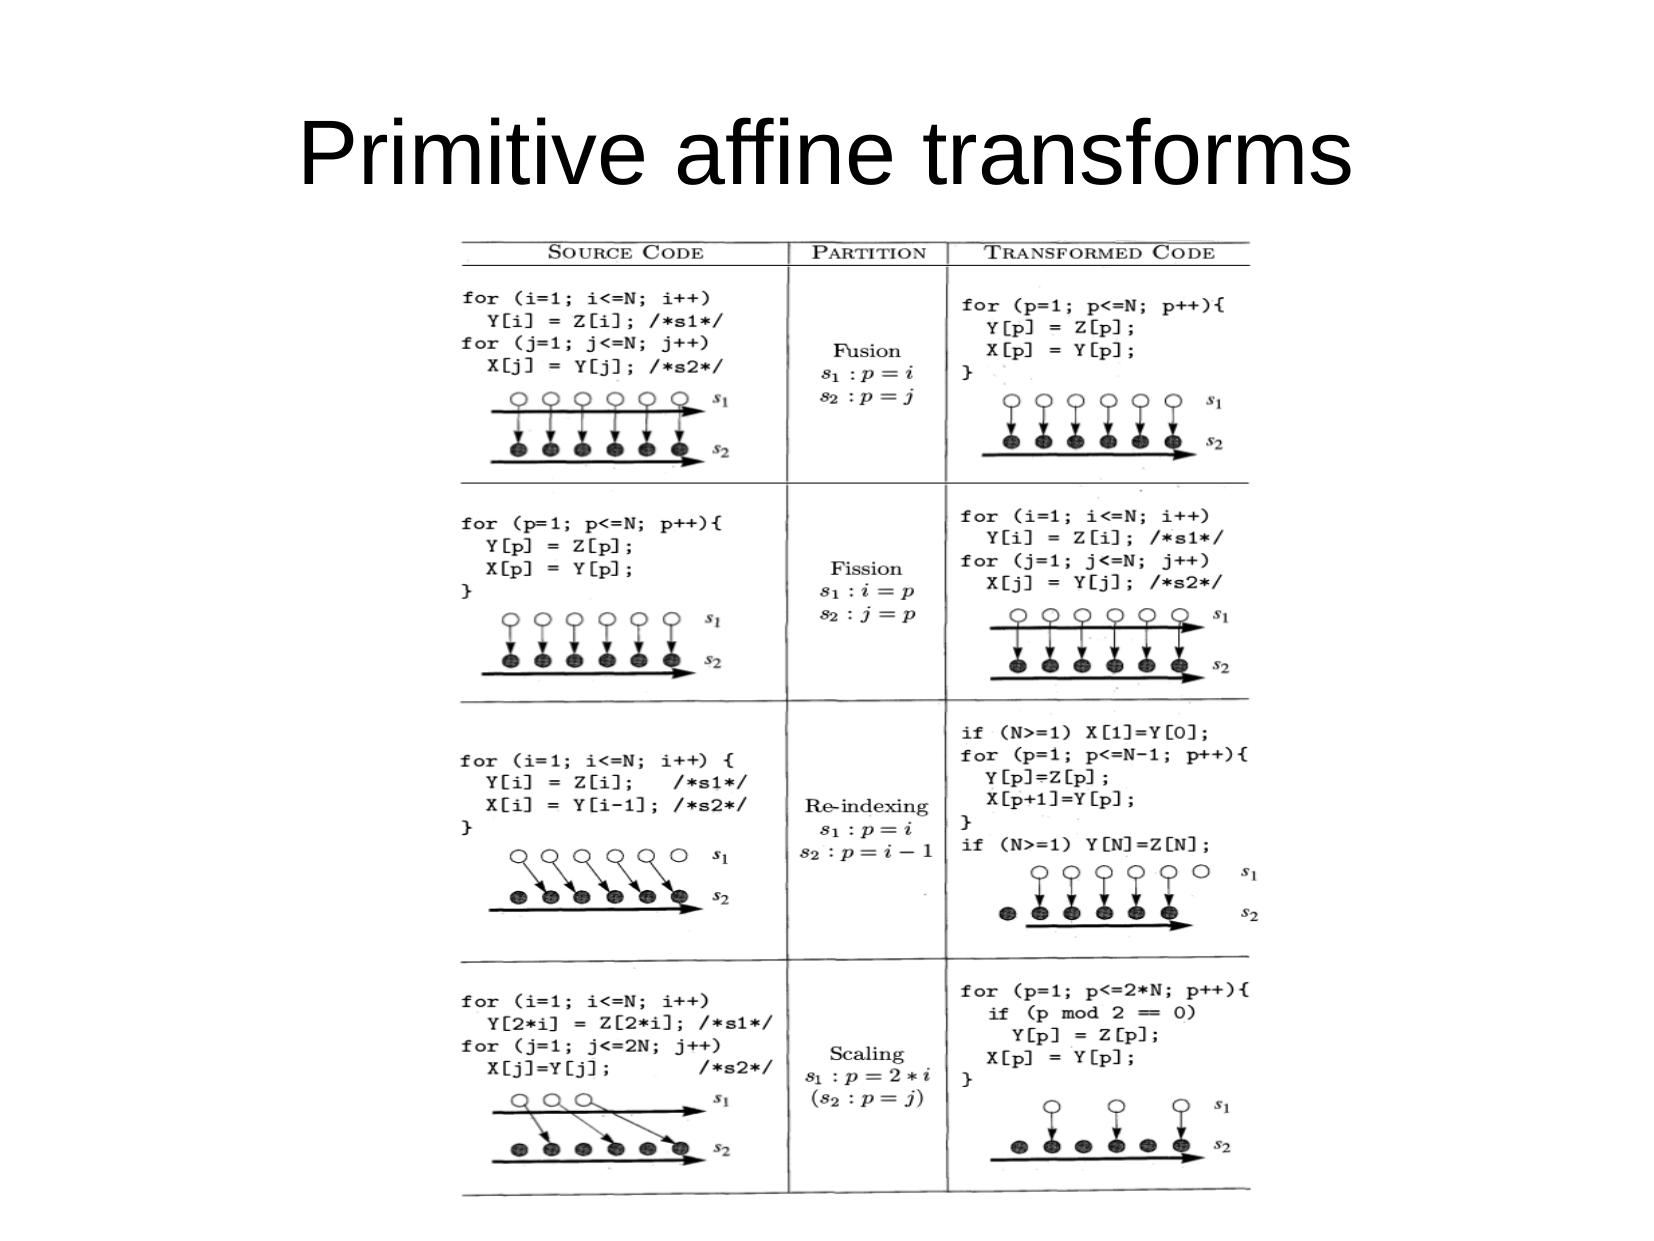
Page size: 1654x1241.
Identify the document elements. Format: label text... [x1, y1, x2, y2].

title Primitive affine transforms [82, 49, 1571, 257]
picture [451, 240, 1275, 1201]
